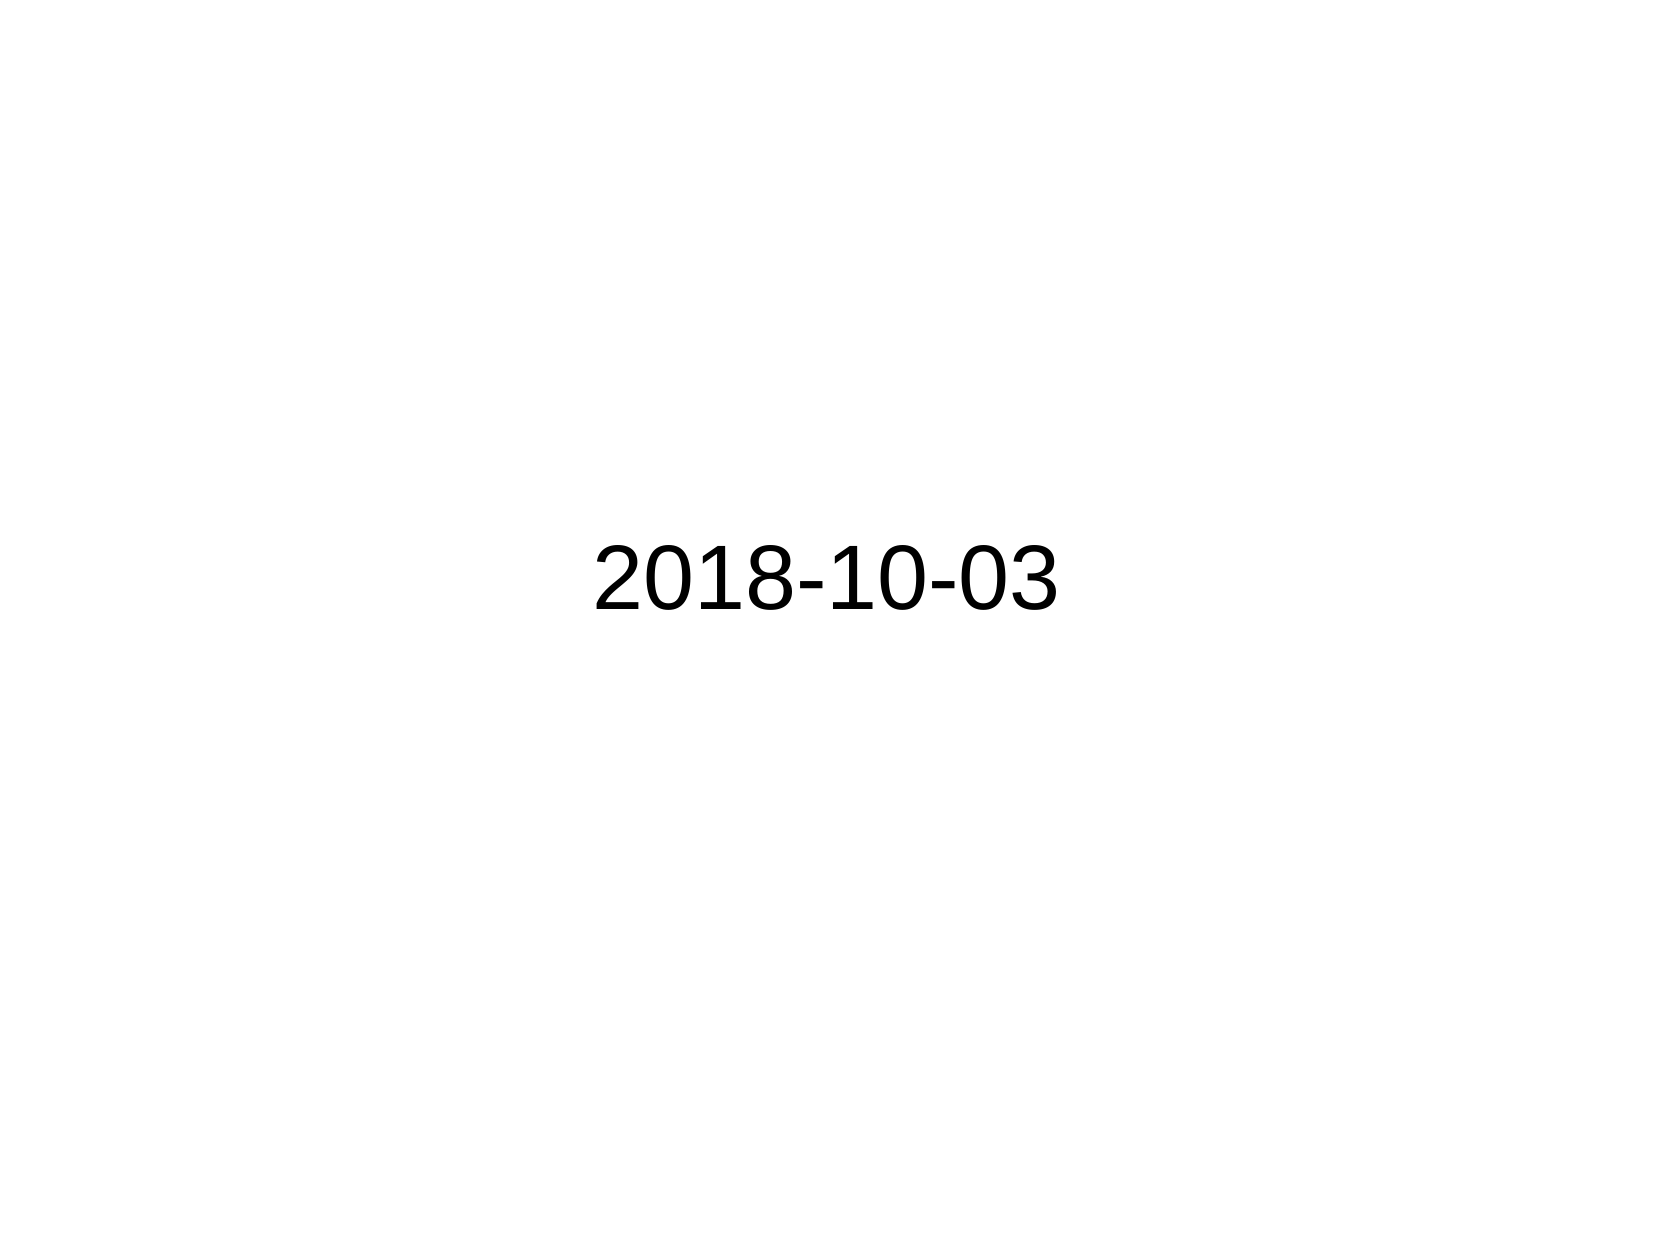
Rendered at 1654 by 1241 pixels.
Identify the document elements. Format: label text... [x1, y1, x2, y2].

title 2018-10-03 [82, 474, 1571, 682]
